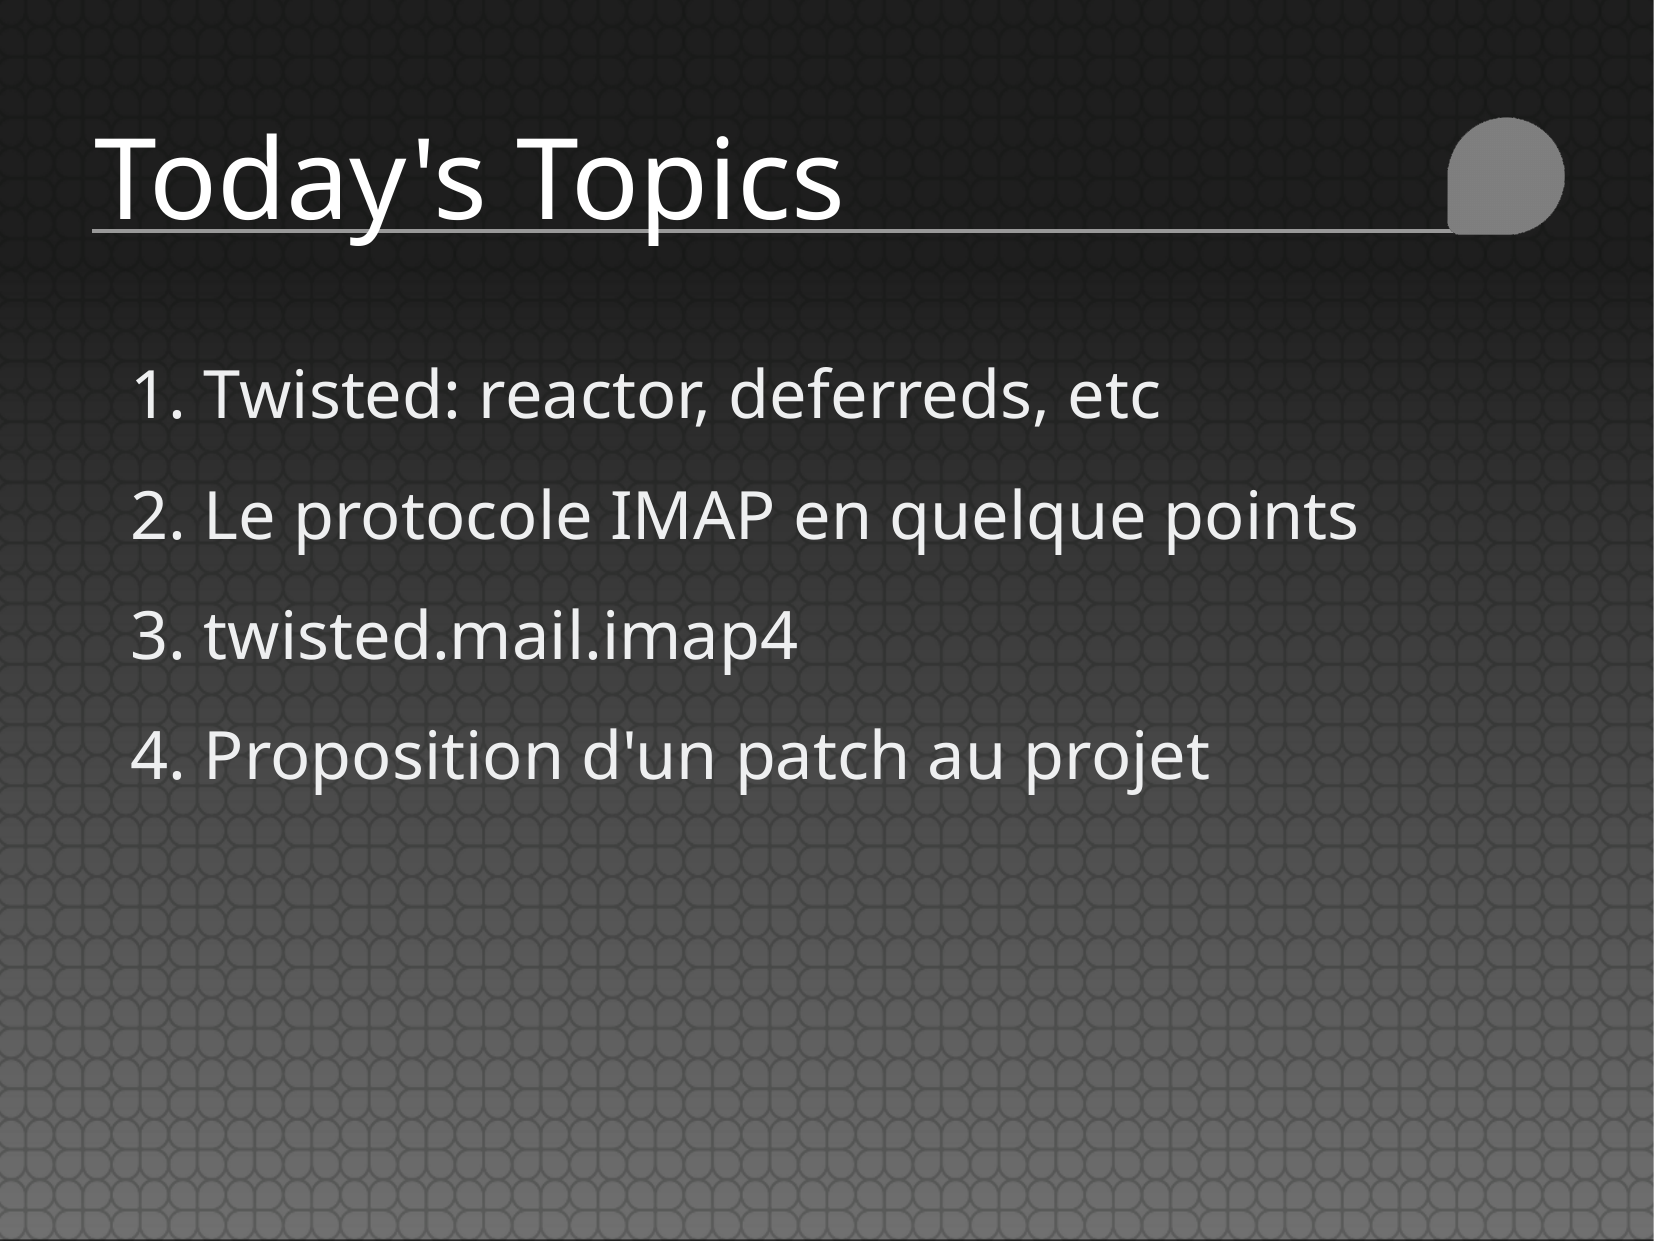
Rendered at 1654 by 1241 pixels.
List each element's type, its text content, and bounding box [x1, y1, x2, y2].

title Today's Topics [94, 100, 1426, 251]
picture [0, 0, 1654, 1241]
list Twisted: reactor, deferreds, etc Le protocole IMAP en quelque points twisted.mail.imap4 Proposition d'un patch au projet [112, 227, 1501, 1163]
